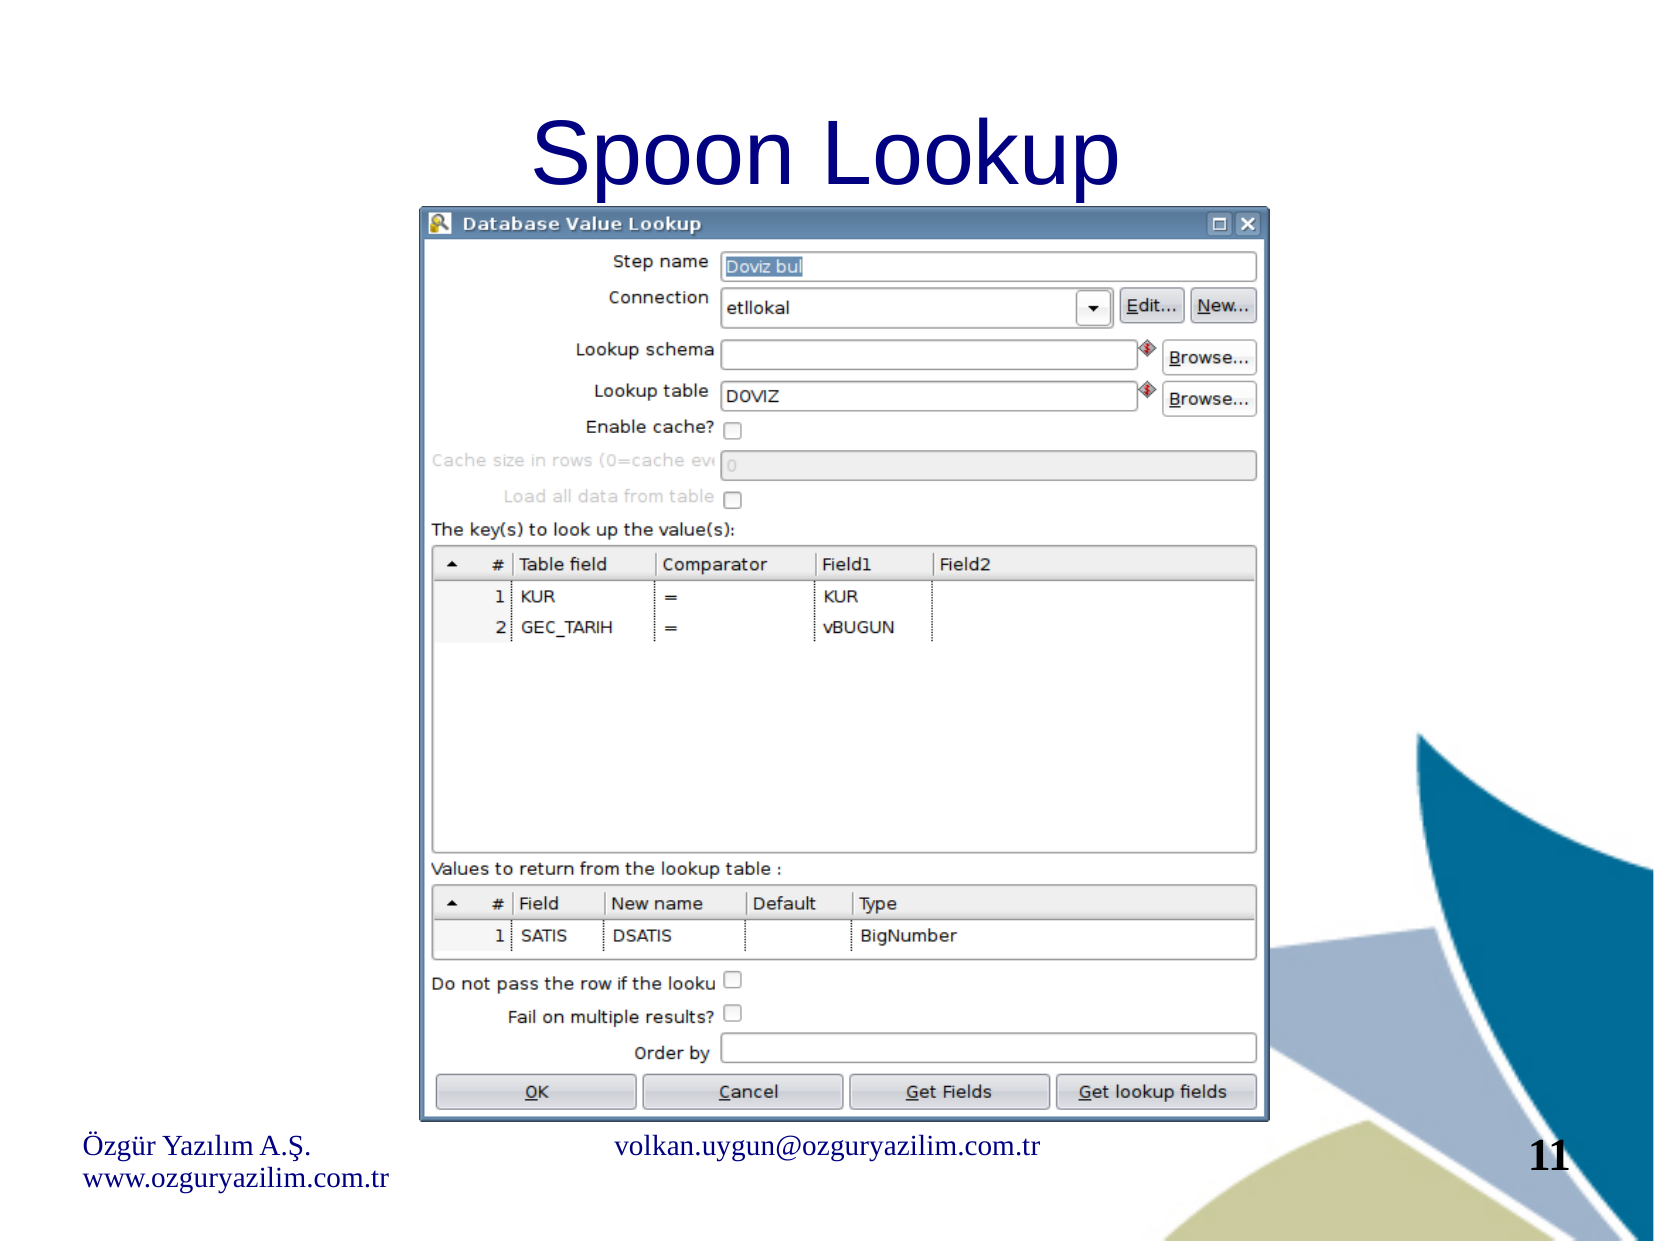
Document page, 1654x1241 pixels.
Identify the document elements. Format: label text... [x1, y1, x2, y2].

title Spoon Lookup [82, 49, 1571, 257]
picture [419, 206, 1654, 1241]
